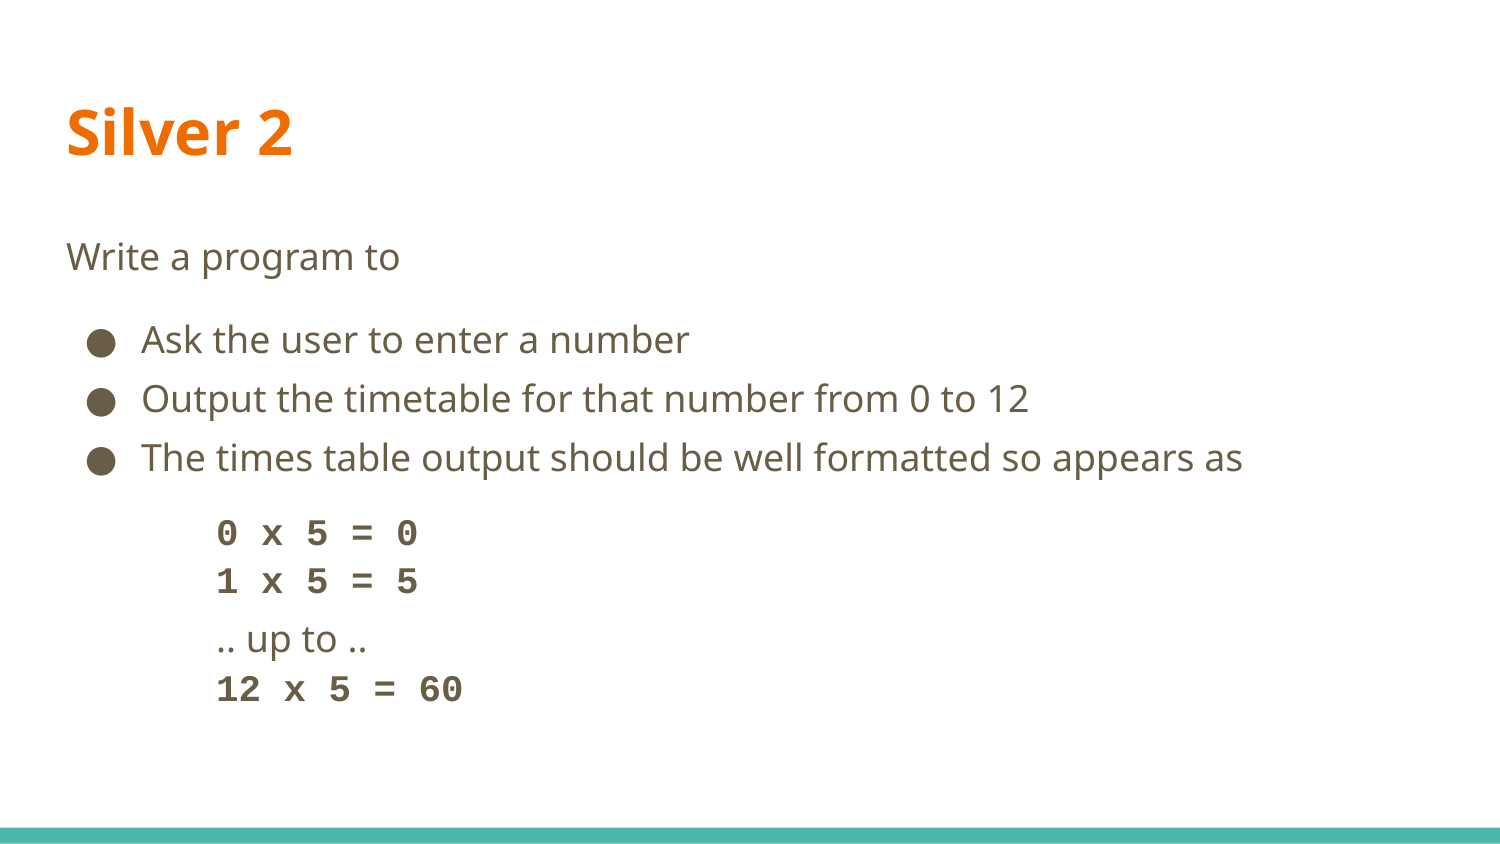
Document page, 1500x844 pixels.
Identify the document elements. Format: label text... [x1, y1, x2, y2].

title Silver 2 [51, 72, 1449, 189]
list Write a program to Ask the user to enter a number Output the timetable for that number from 0 to 12 The times table output should be well formatted so appears as 0 x 5 = 0 1 x 5 = 5 .. up to .. 12 x 5 = 60 [51, 207, 1449, 750]
